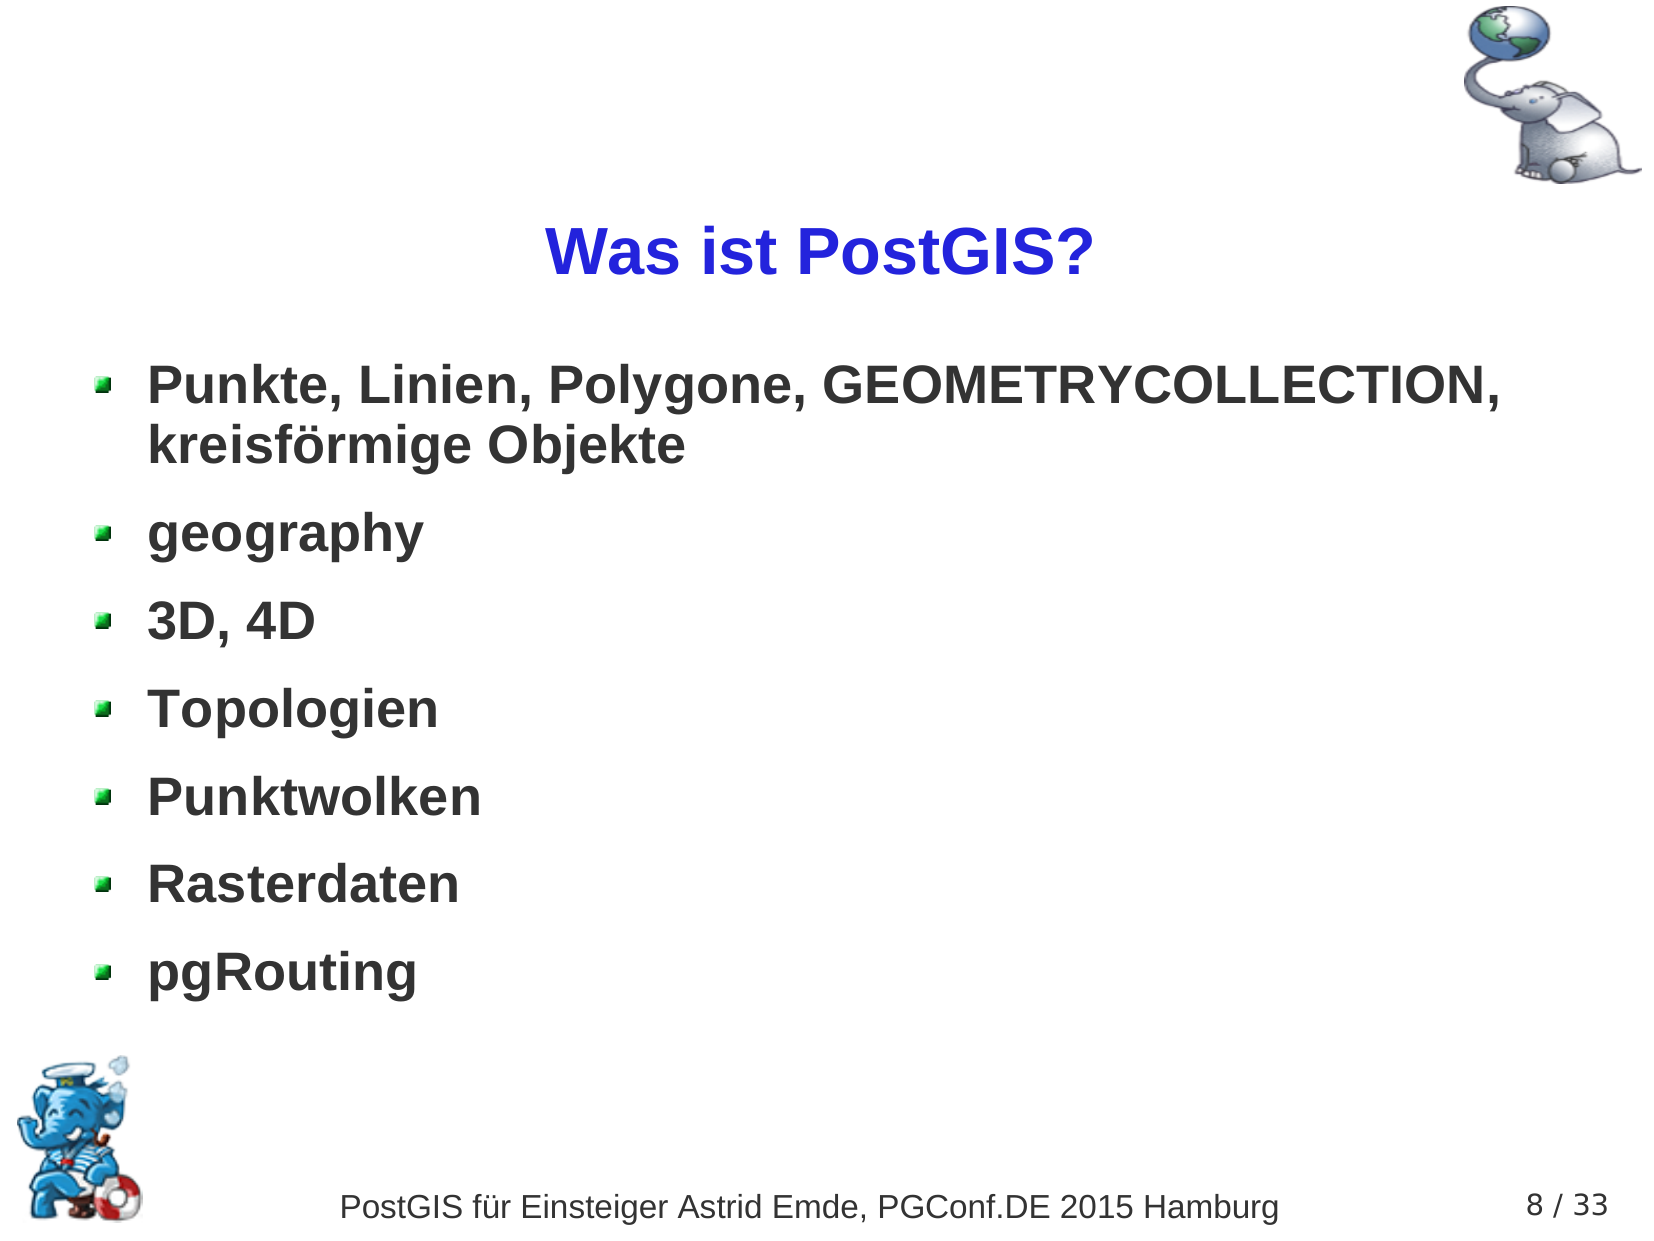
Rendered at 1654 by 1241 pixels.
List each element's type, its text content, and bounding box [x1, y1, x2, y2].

picture [17, 1055, 143, 1223]
list Punkte, Linien, Polygone, GEOMETRYCOLLECTION, kreisförmige Objekte geography 3D, 4D Topologien Punktwolken Rasterdaten pgRouting [76, 354, 1565, 1173]
title Was ist PostGIS? [76, 177, 1565, 325]
picture [1464, 6, 1642, 184]
